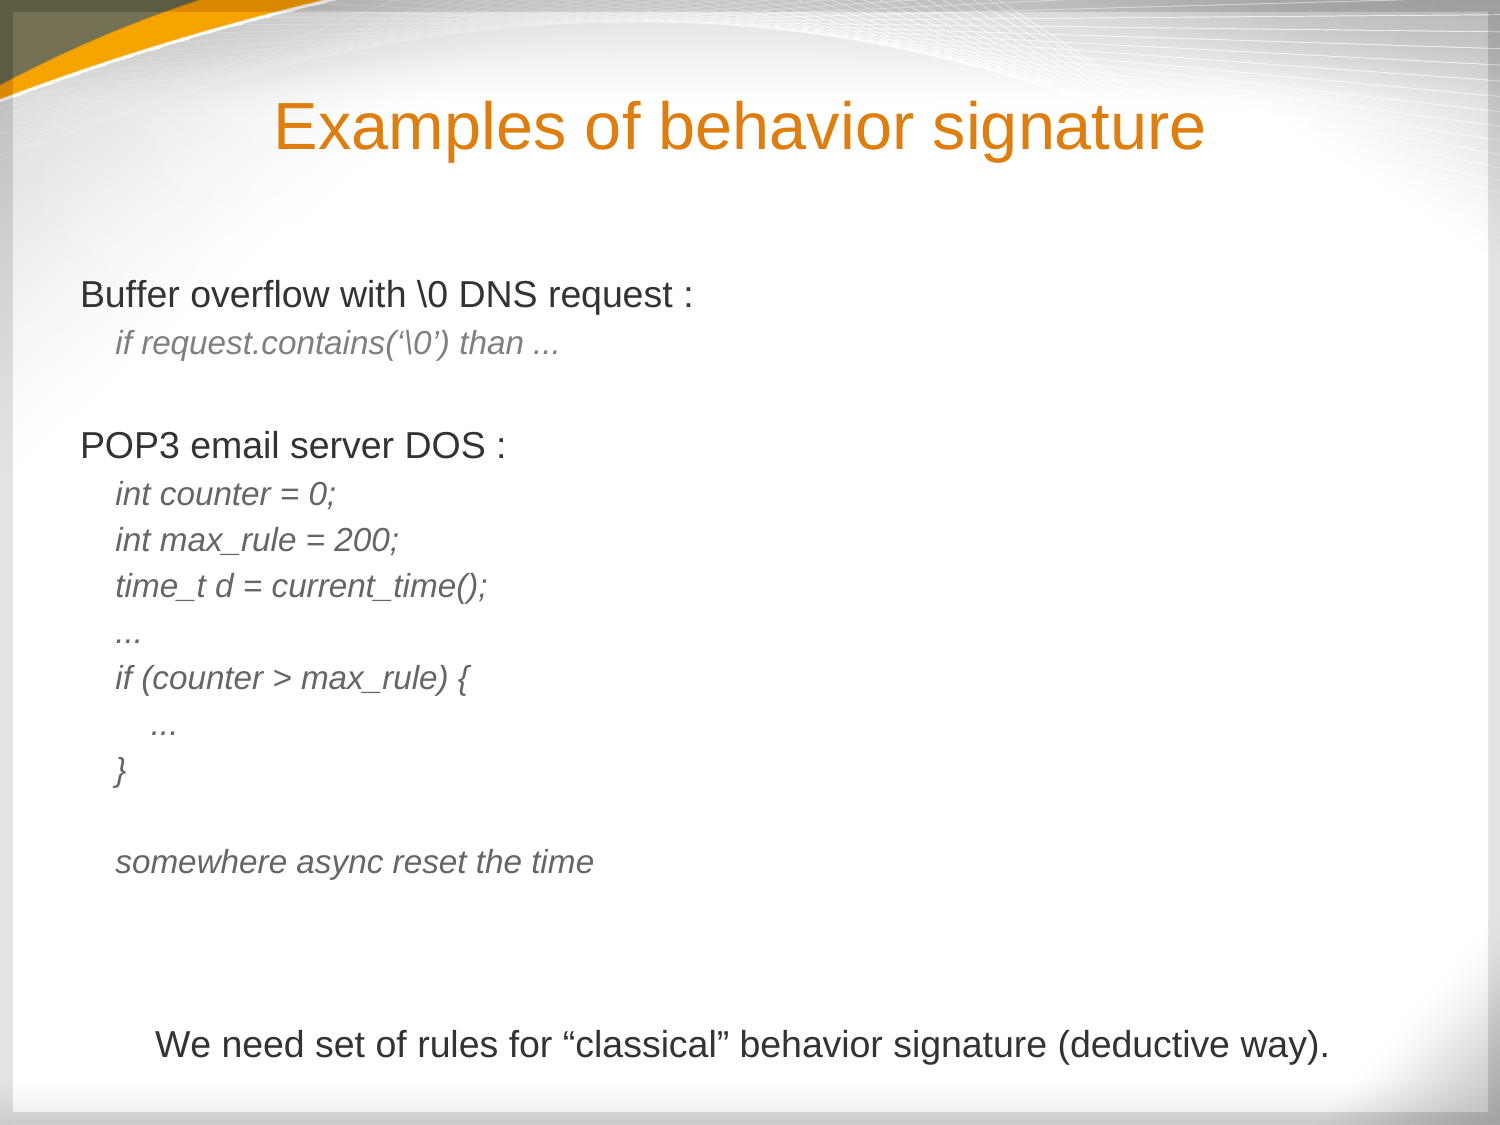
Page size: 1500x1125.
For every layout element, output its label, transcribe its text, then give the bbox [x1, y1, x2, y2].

text_box Buffer overflow with \0 DNS request : if request.contains(‘\0’) than ... [29, 262, 1463, 369]
text_box Examples of behavior signature [259, 74, 1241, 171]
text_box We need set of rules for “classical” behavior signature (deductive way). [104, 1012, 1426, 1124]
picture [0, 0, 1500, 1125]
text_box POP3 email server DOS : int counter = 0; int max_rule = 200; time_t d = current_time(); ... if (counter > max_rule) { ... } somewhere async reset the time [29, 414, 1463, 888]
